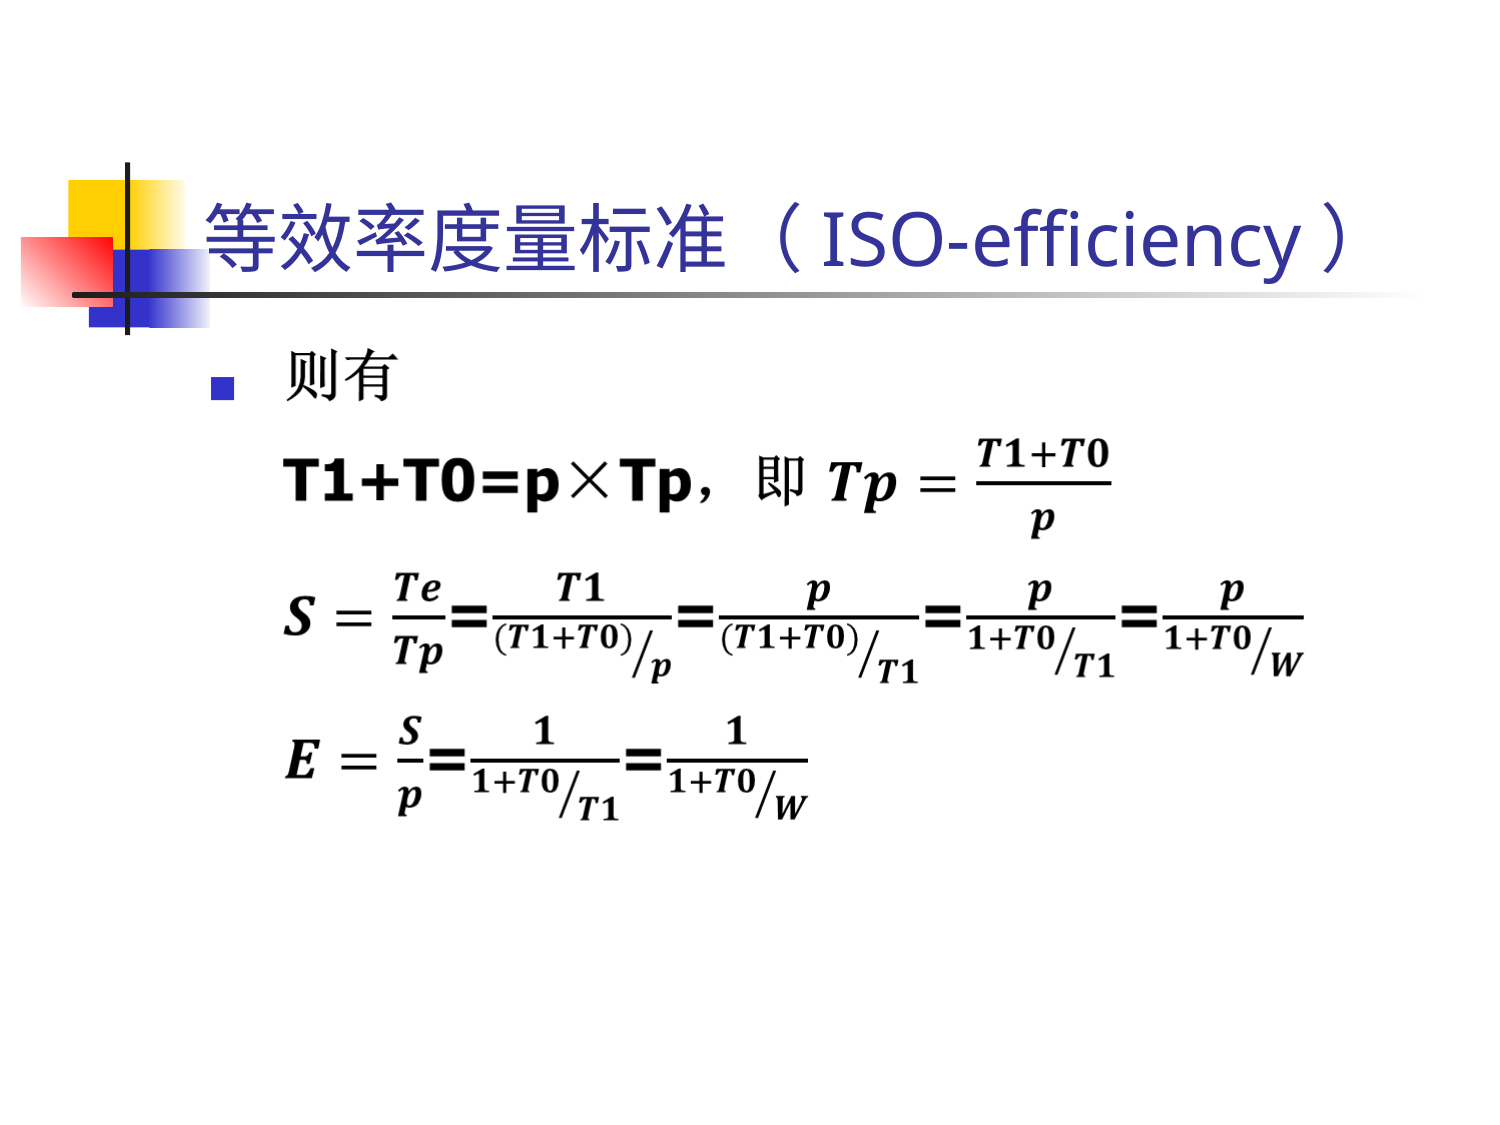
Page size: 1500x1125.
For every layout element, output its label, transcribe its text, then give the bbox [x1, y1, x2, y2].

title 等效率度量标准（ISO-efficiency） [188, 101, 1468, 289]
picture [185, 329, 1471, 1008]
